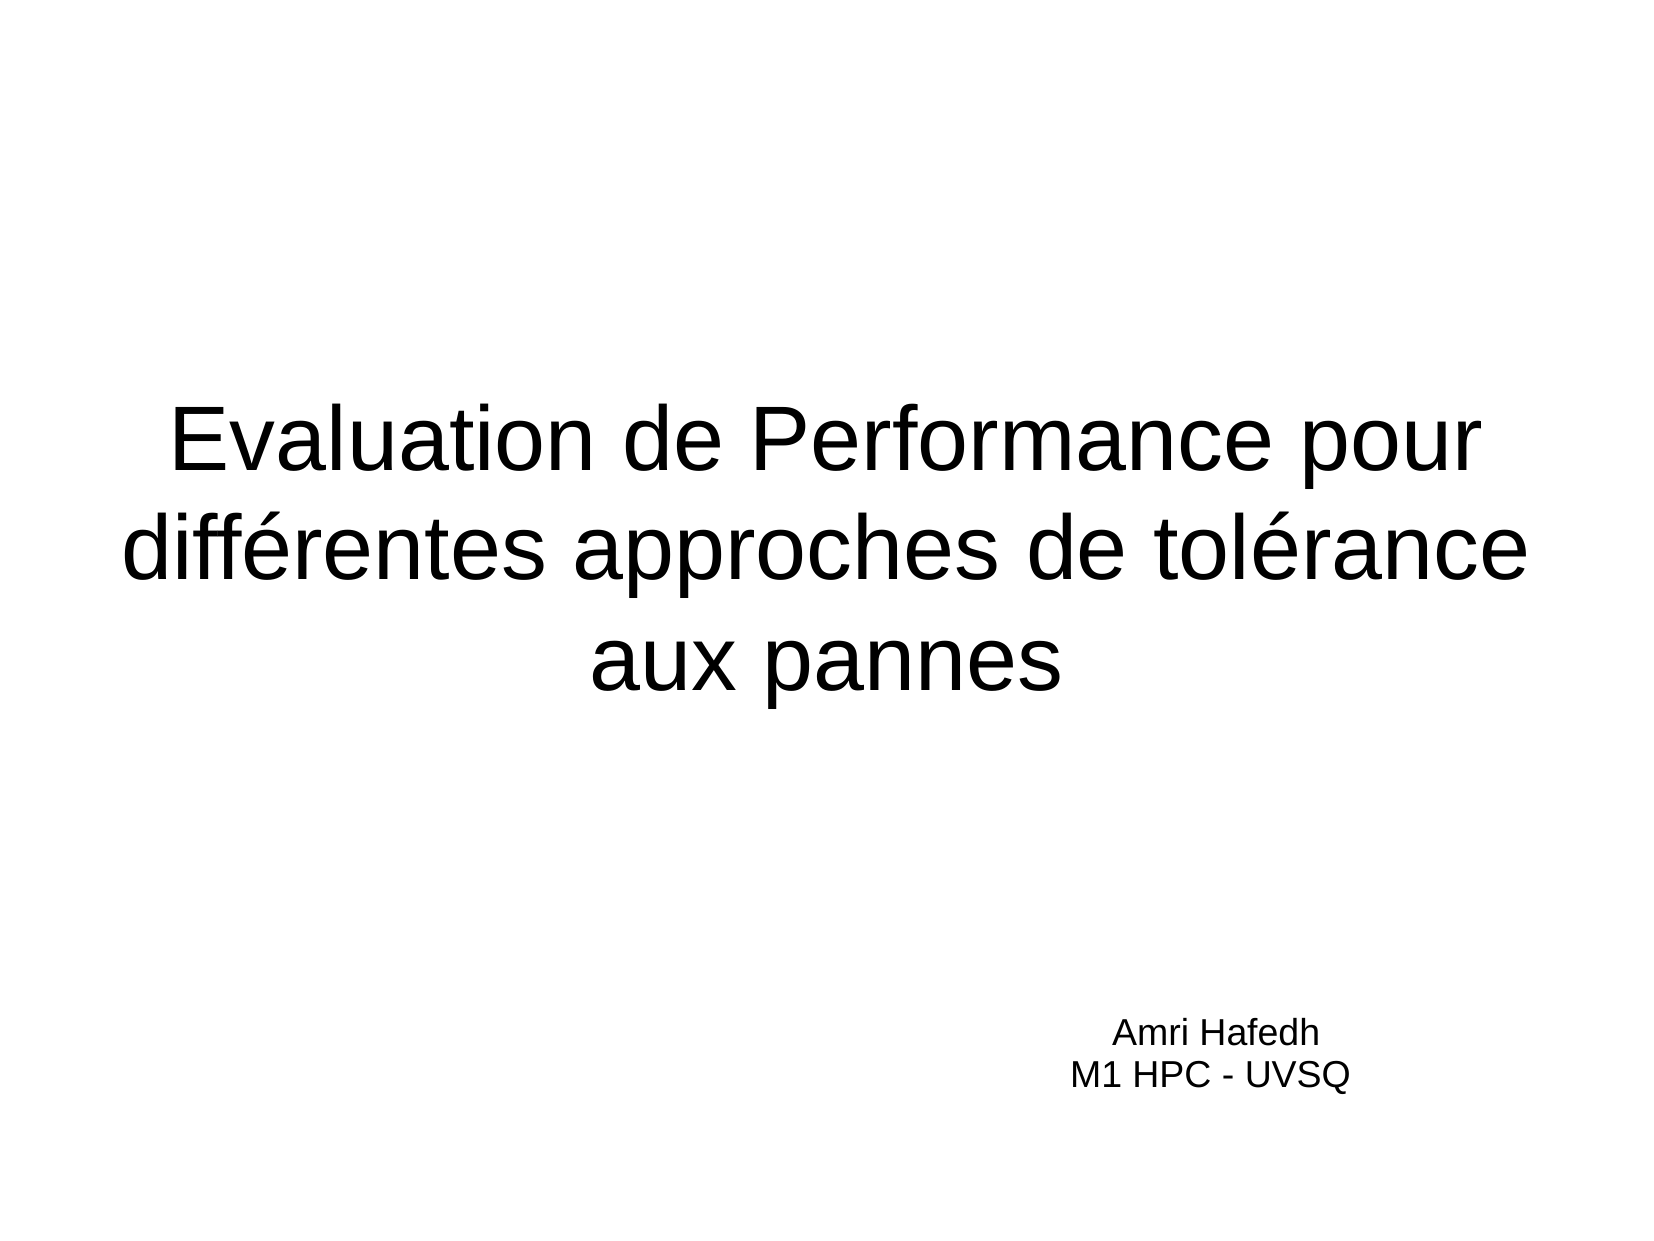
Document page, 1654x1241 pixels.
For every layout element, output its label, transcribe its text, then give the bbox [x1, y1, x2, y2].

text_box Amri Hafedh M1 HPC - UVSQ [1055, 1003, 1367, 1103]
title Evaluation de Performance pour différentes approches de tolérance aux pannes [82, 188, 1571, 898]
